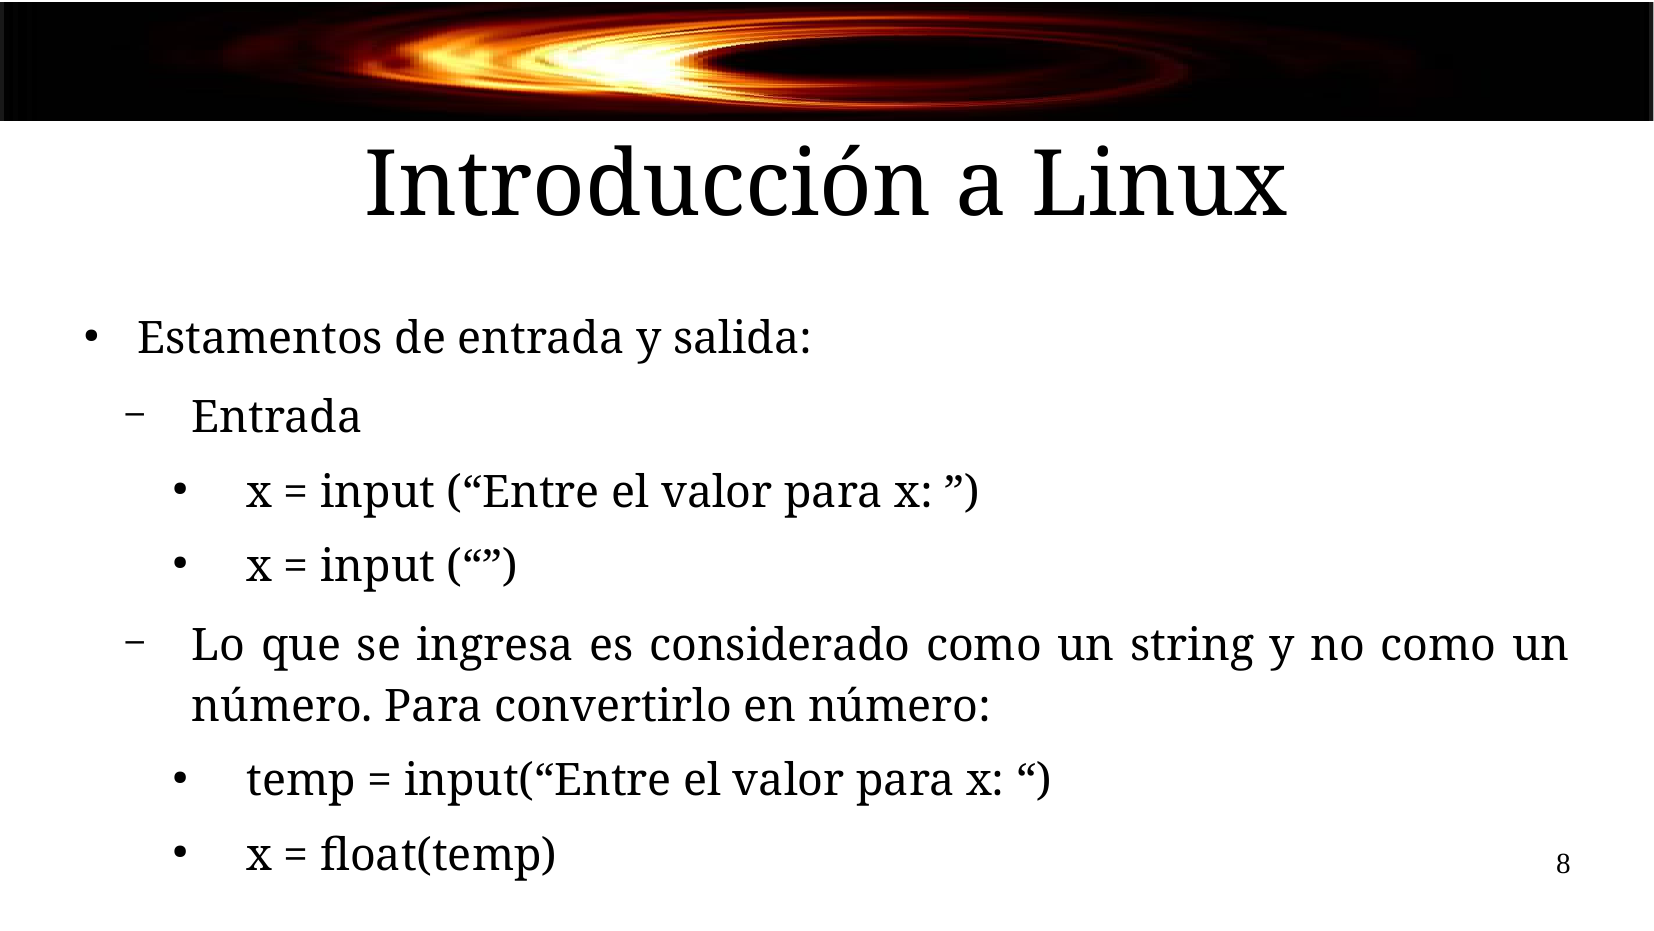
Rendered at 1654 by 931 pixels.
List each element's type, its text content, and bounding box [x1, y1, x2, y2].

title Introducción a Linux [82, 121, 1571, 258]
picture [0, 2, 1654, 121]
list Estamentos de entrada y salida: Entrada x = input (“Entre el valor para x: ”) x = input (“”) Lo que se ingresa es considerado como un string y no como un número. Para convertirlo en número: temp = input(“Entre el valor para x: “) x = float(temp) [82, 306, 1571, 886]
